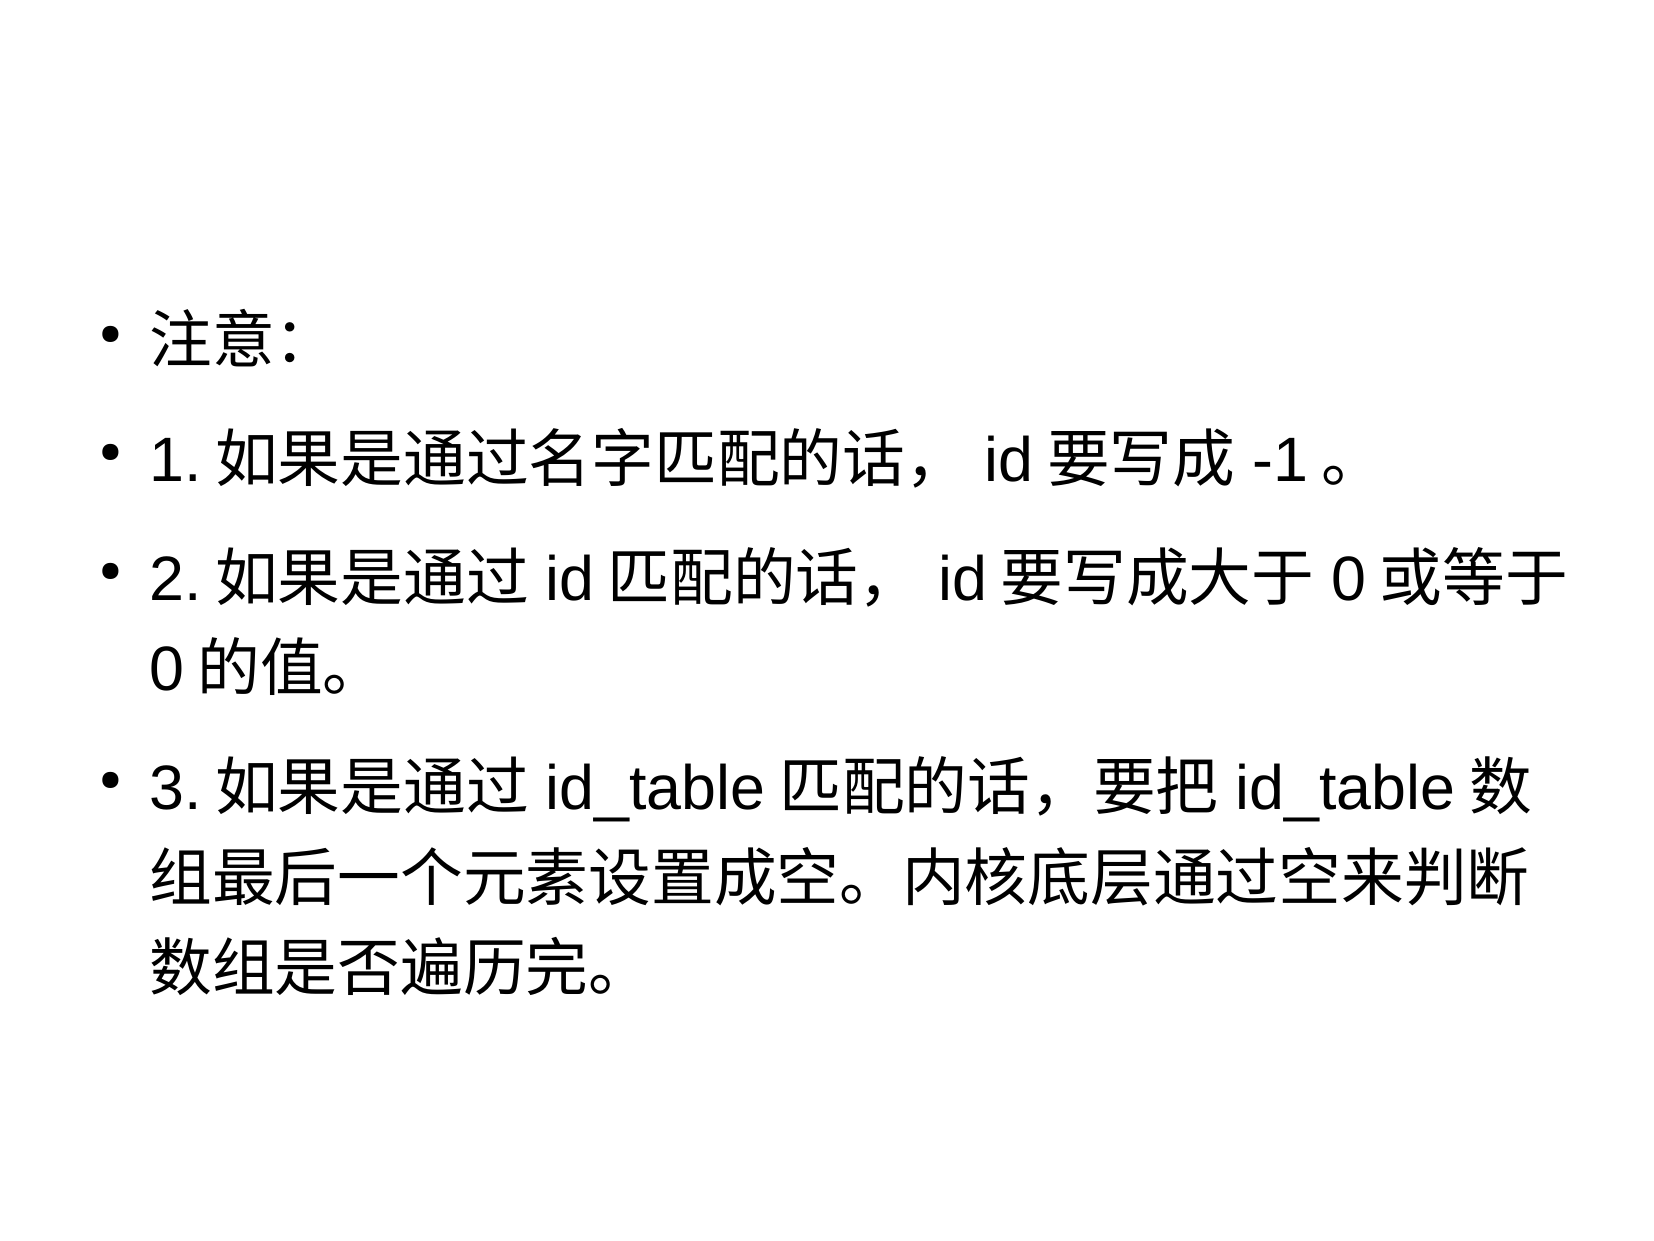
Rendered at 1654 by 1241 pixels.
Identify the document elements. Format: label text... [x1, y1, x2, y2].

list 注意： 1.如果是通过名字匹配的话，id要写成-1。 2.如果是通过id匹配的话，id要写成大于0或等于0的值。 3.如果是通过id_table匹配的话，要把id_table数组最后一个元素设置成空。内核底层通过空来判断数组是否遍历完。 [82, 290, 1571, 1010]
